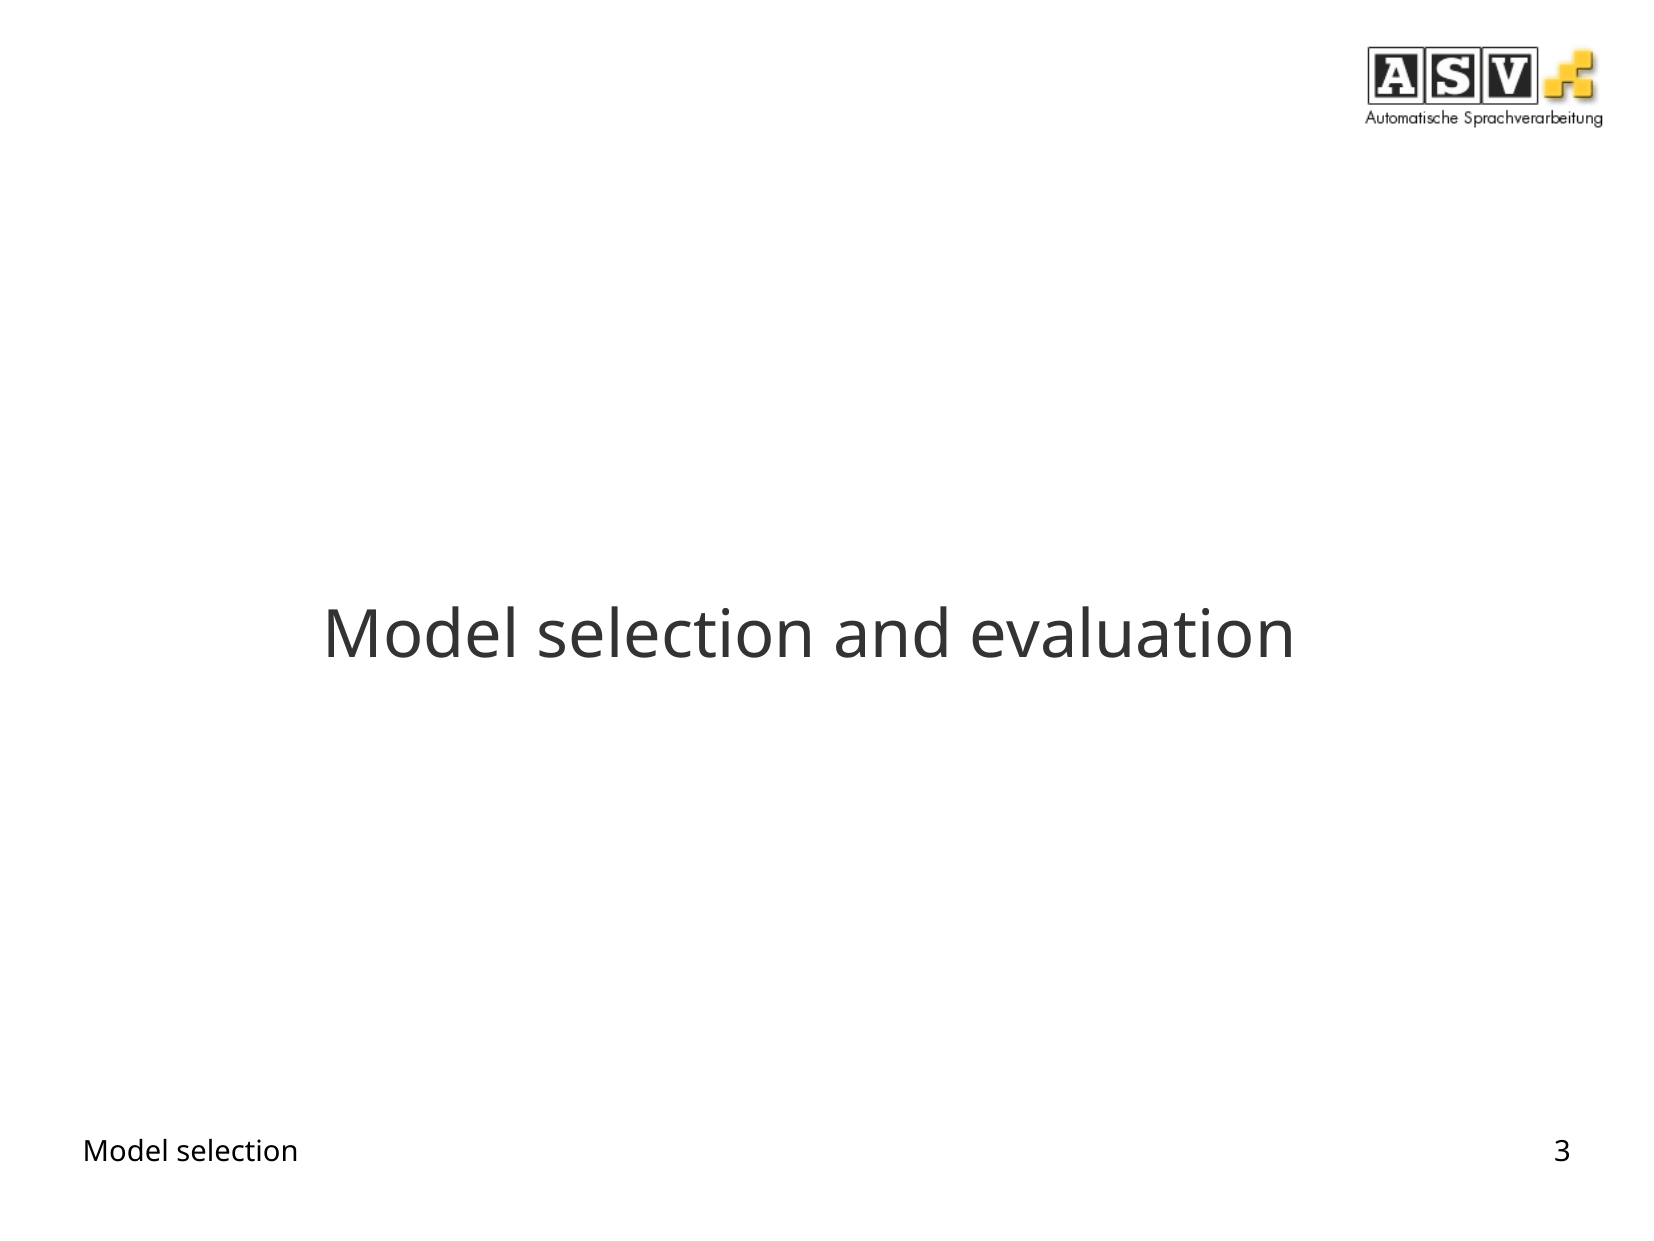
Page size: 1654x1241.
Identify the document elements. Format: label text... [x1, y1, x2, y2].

picture [1364, 43, 1605, 129]
subtitle Model selection and evaluation [82, 271, 1538, 991]
